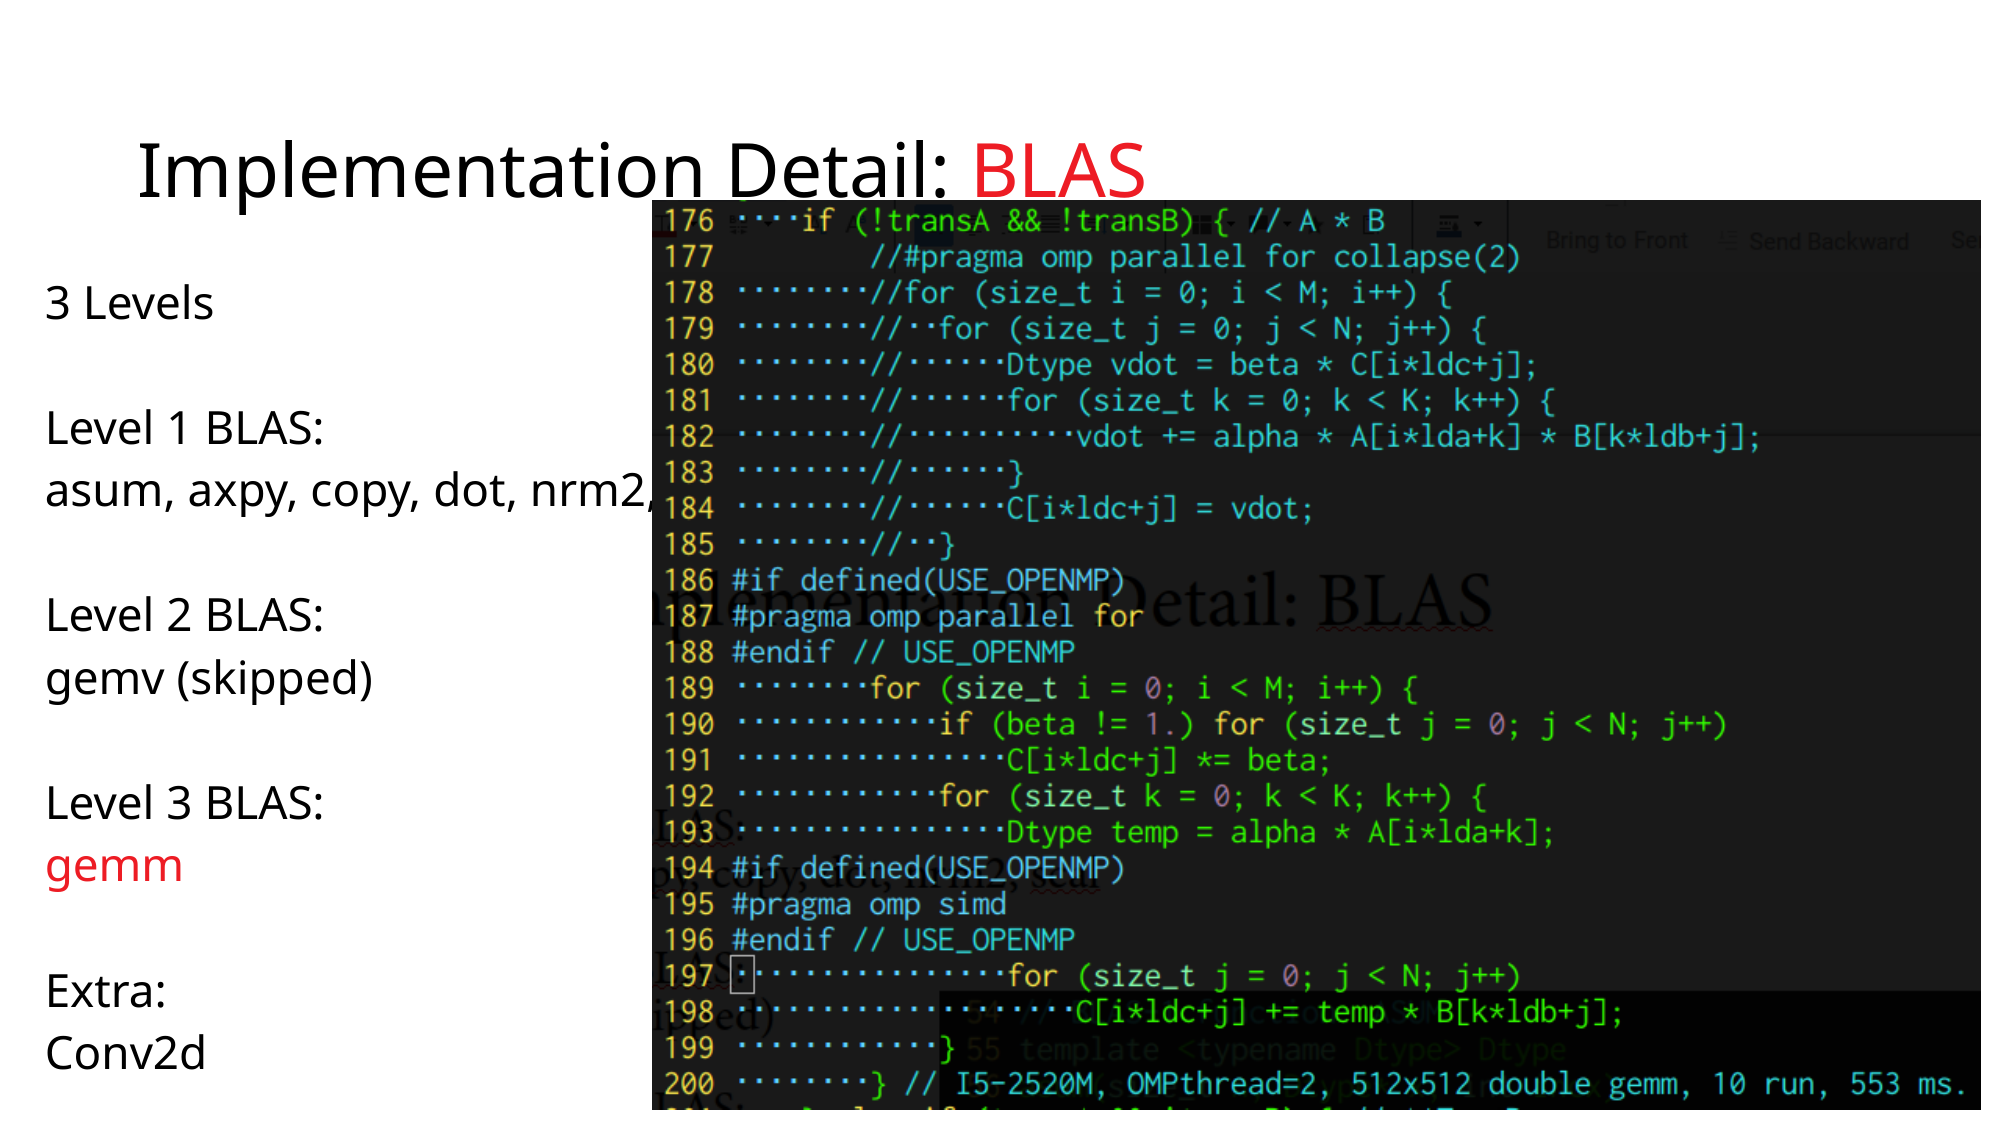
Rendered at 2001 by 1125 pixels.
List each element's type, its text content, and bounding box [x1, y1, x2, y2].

text_box 3 Levels Level 1 BLAS: asum, axpy, copy, dot, nrm2, scal Level 2 BLAS: gemv (skipped) Level 3 BLAS: gemm Extra: Conv2d [30, 262, 652, 961]
title Implementation Detail: BLAS [137, 59, 1863, 262]
picture [652, 200, 1981, 1111]
